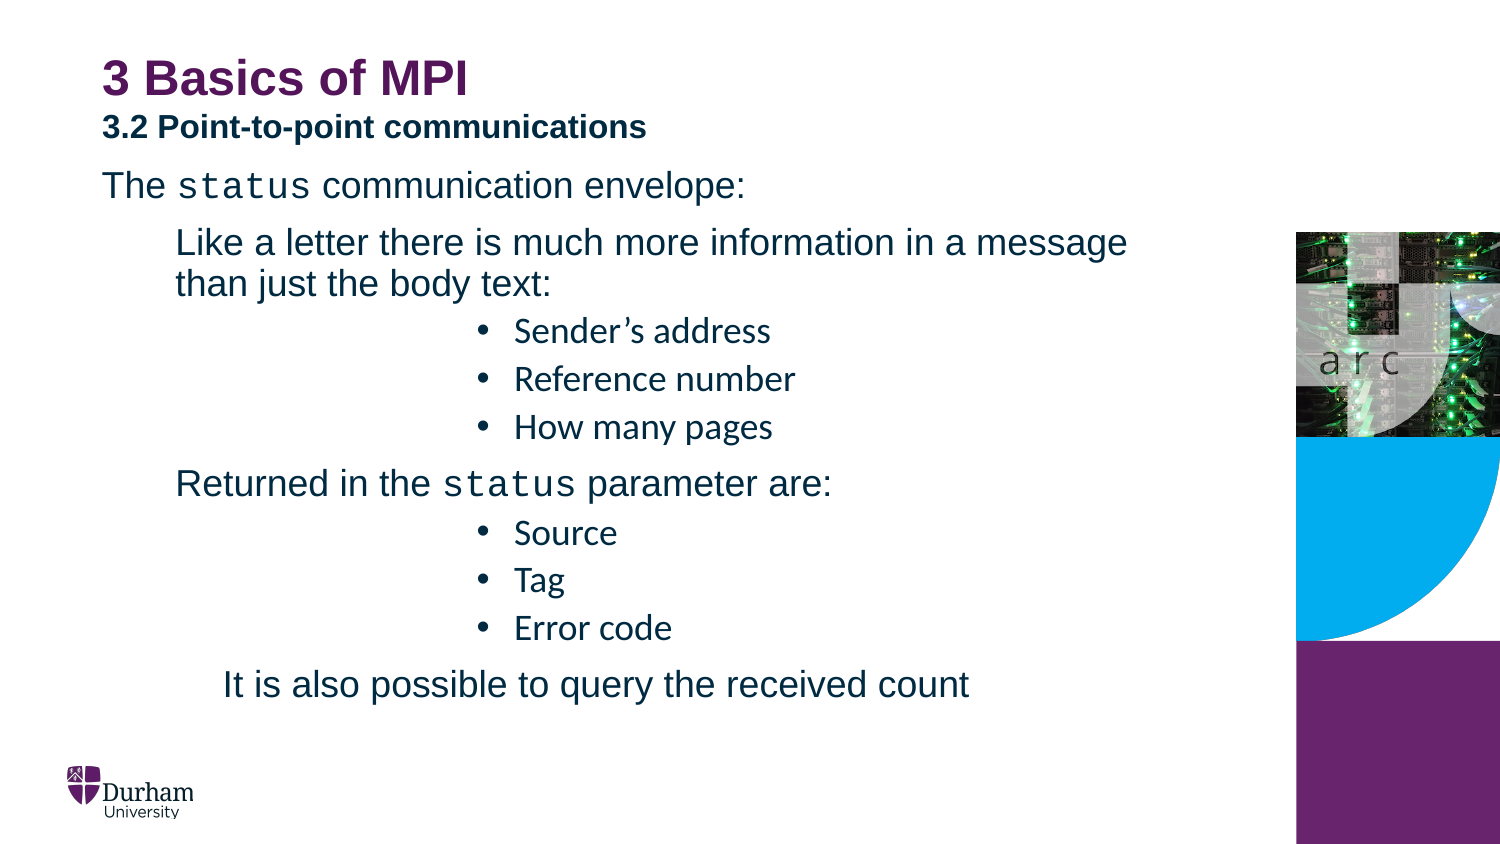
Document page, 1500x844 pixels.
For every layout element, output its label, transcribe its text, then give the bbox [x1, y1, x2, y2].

title 3 Basics of MPI 3.2 Point-to-point communications [101, 45, 1399, 187]
picture [1332, 467, 1500, 640]
text_box [1296, 640, 1500, 844]
picture [1296, 232, 1500, 436]
picture [67, 766, 193, 819]
list The status communication envelope: Like a letter there is much more information in a message than just the body text: Sender’s address Reference number How many pages Returned in the status parameter are: Source Tag Error code It is also possible to query the received count [101, 166, 1215, 751]
